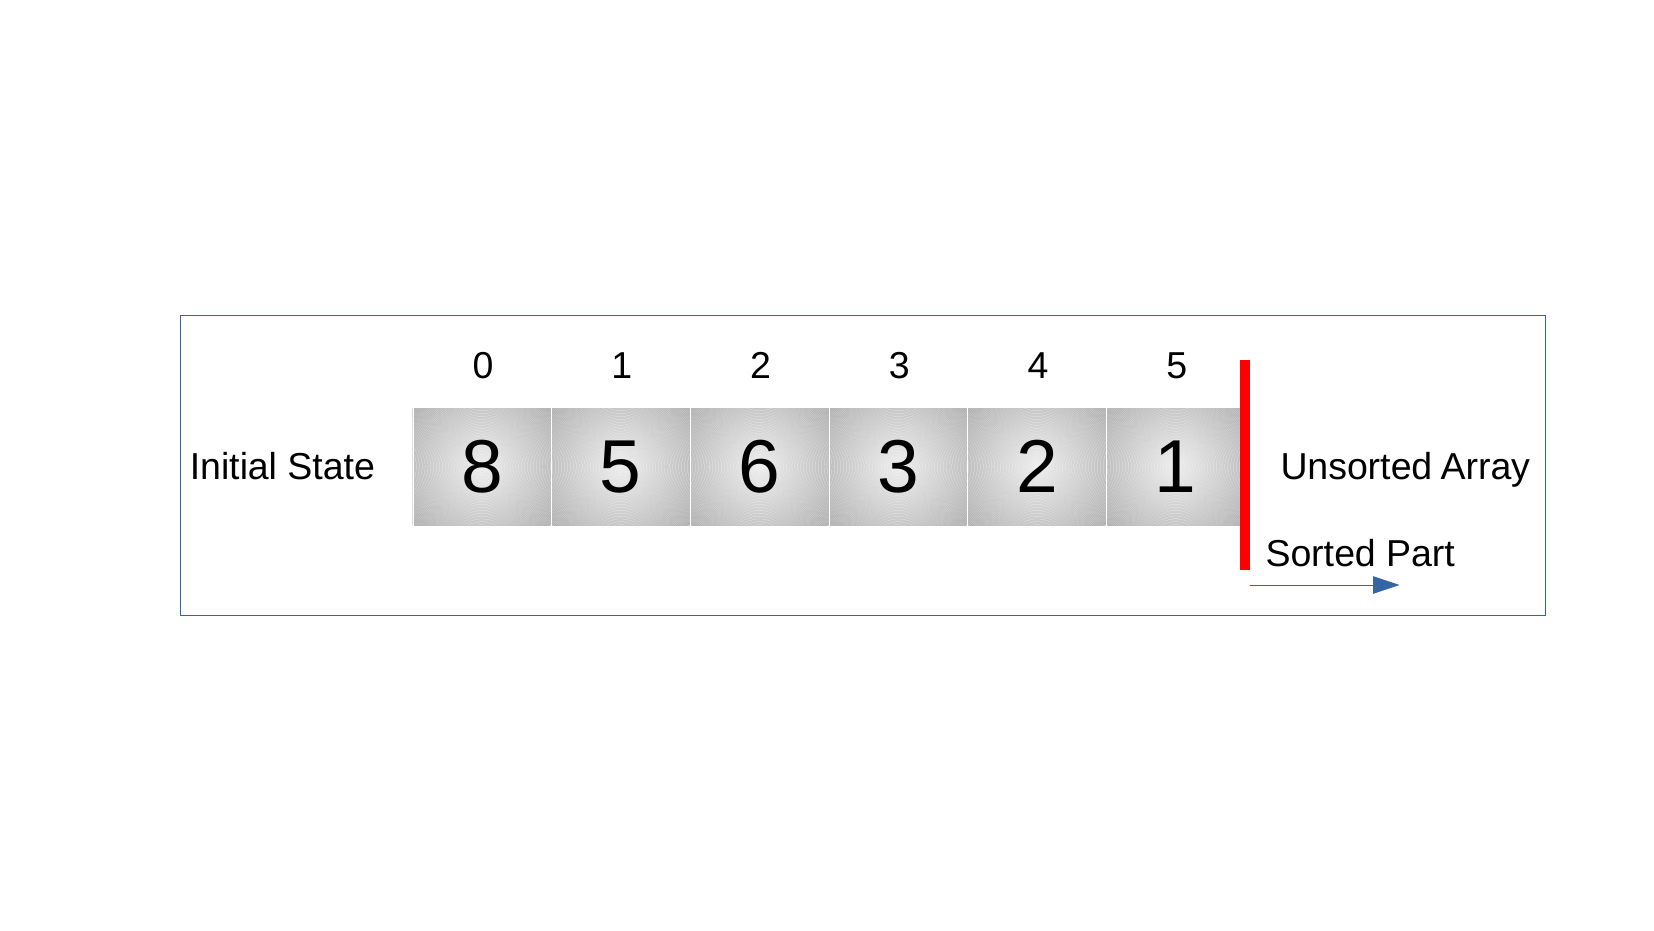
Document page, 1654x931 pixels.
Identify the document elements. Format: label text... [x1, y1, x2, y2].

table_header 2 [691, 277, 830, 395]
table_header 6 [691, 408, 829, 526]
text_box [1245, 315, 1546, 616]
table_cell [690, 526, 829, 644]
text_box Initial State [175, 438, 391, 496]
text_box [180, 315, 1240, 616]
table_header 1 [552, 277, 691, 395]
table_header 3 [830, 408, 967, 526]
table_cell [968, 526, 1106, 644]
table_cell [1106, 526, 1245, 644]
table_header 5 [552, 408, 690, 526]
table_cell [829, 526, 968, 644]
table_header 8 [414, 408, 551, 526]
table_header 1 [1107, 408, 1240, 526]
table_cell [551, 526, 690, 644]
table_header 2 [968, 408, 1106, 526]
text_box Sorted Part [1250, 525, 1471, 582]
table_cell [413, 526, 551, 644]
table_header 4 [969, 277, 1107, 395]
table_header 3 [830, 277, 969, 395]
table_header 0 [414, 277, 552, 395]
table_header 5 [1107, 277, 1246, 395]
text_box Unsorted Array [1265, 438, 1546, 496]
